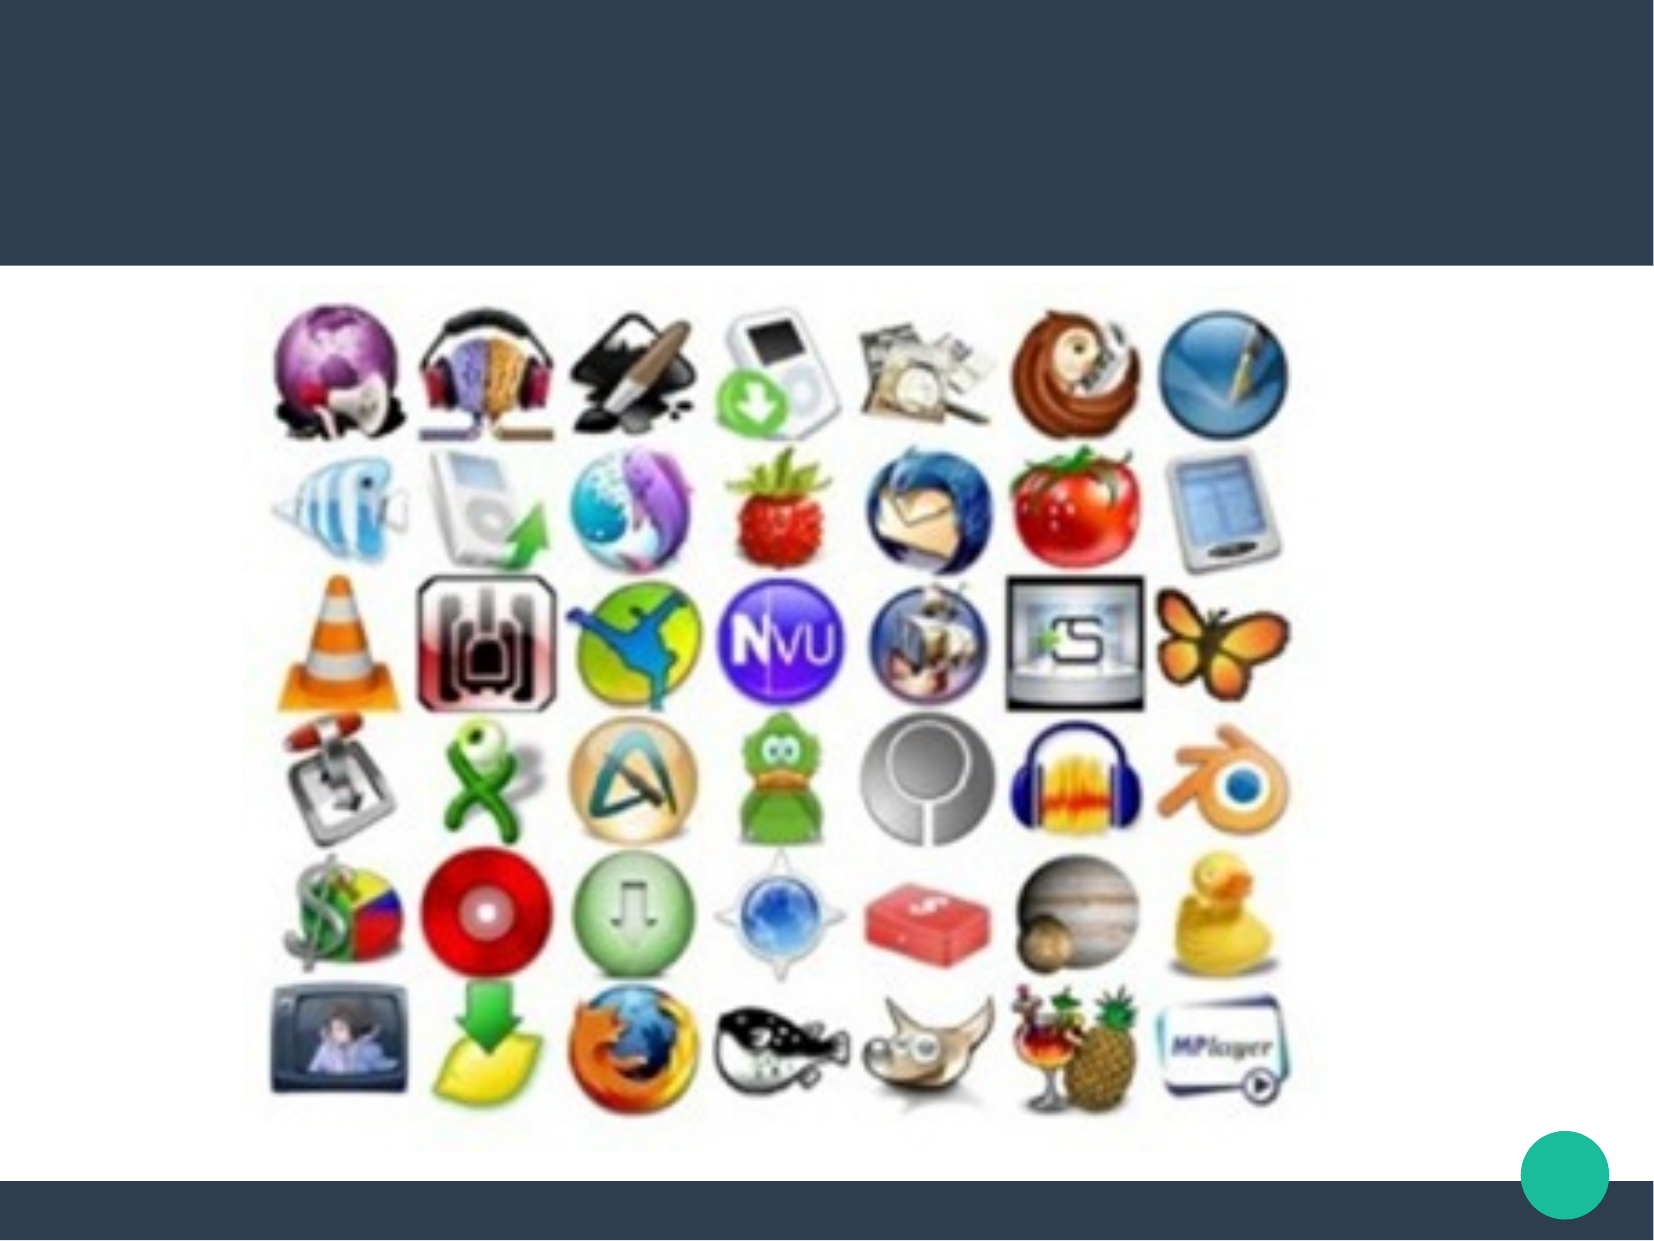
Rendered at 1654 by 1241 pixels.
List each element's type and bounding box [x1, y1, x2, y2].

picture [243, 283, 1329, 1152]
